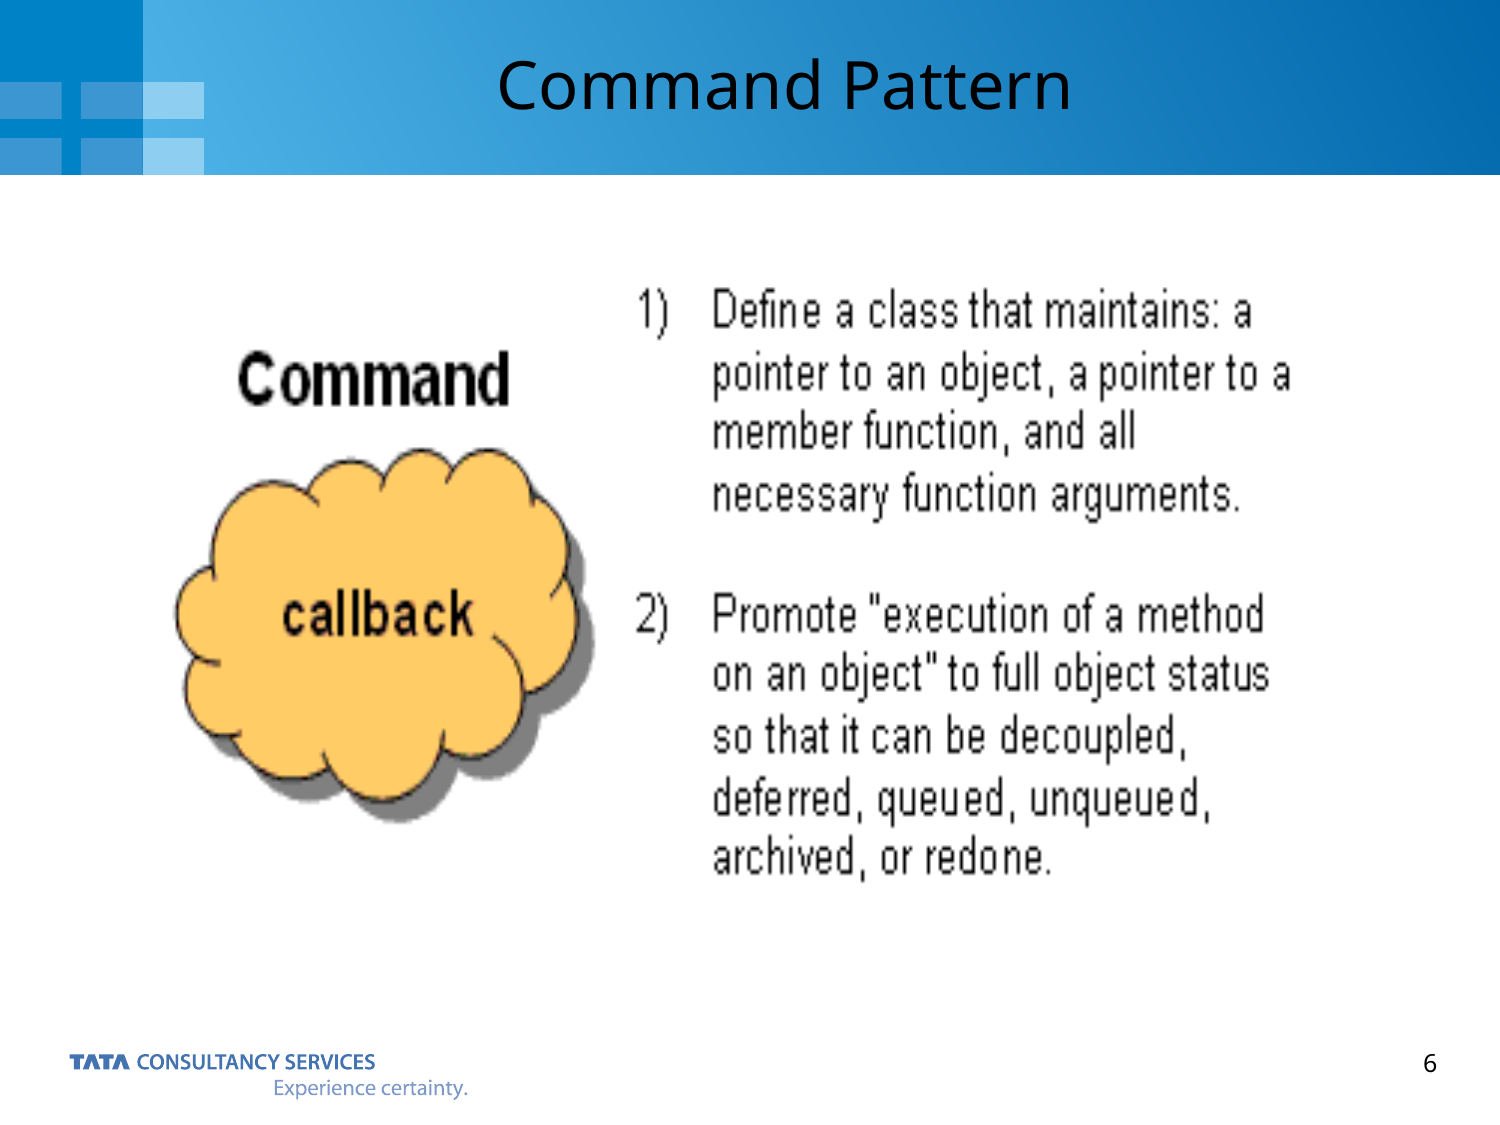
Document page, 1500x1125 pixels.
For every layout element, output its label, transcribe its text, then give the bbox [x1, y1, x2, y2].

text_box Command Pattern [224, 11, 1347, 154]
picture [153, 247, 1323, 934]
